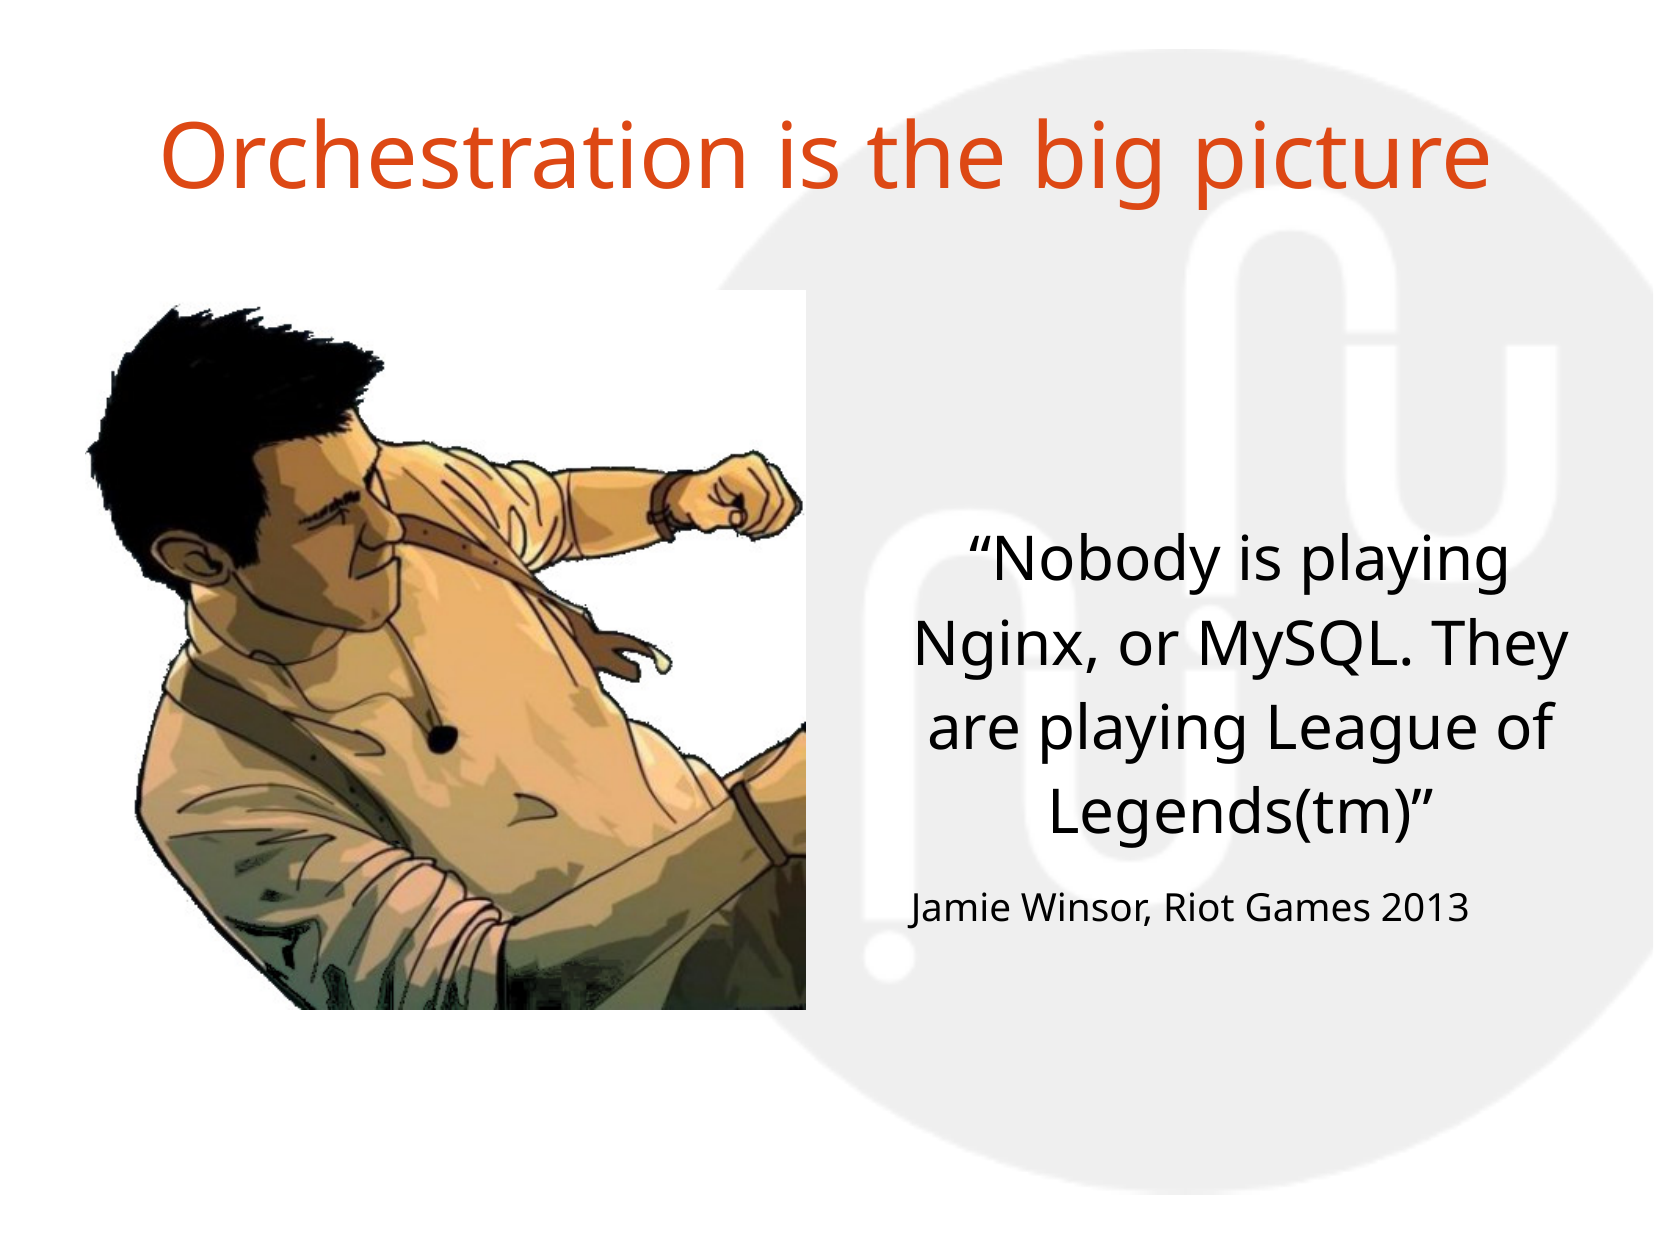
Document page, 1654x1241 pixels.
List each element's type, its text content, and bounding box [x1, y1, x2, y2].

title Orchestration is the big picture [82, 49, 1571, 257]
picture [85, 49, 1654, 1195]
list “Nobody is playing Nginx, or MySQL. They are playing League of Legends(tm)” Jamie Winsor, Riot Games 2013 [844, 290, 1571, 1010]
